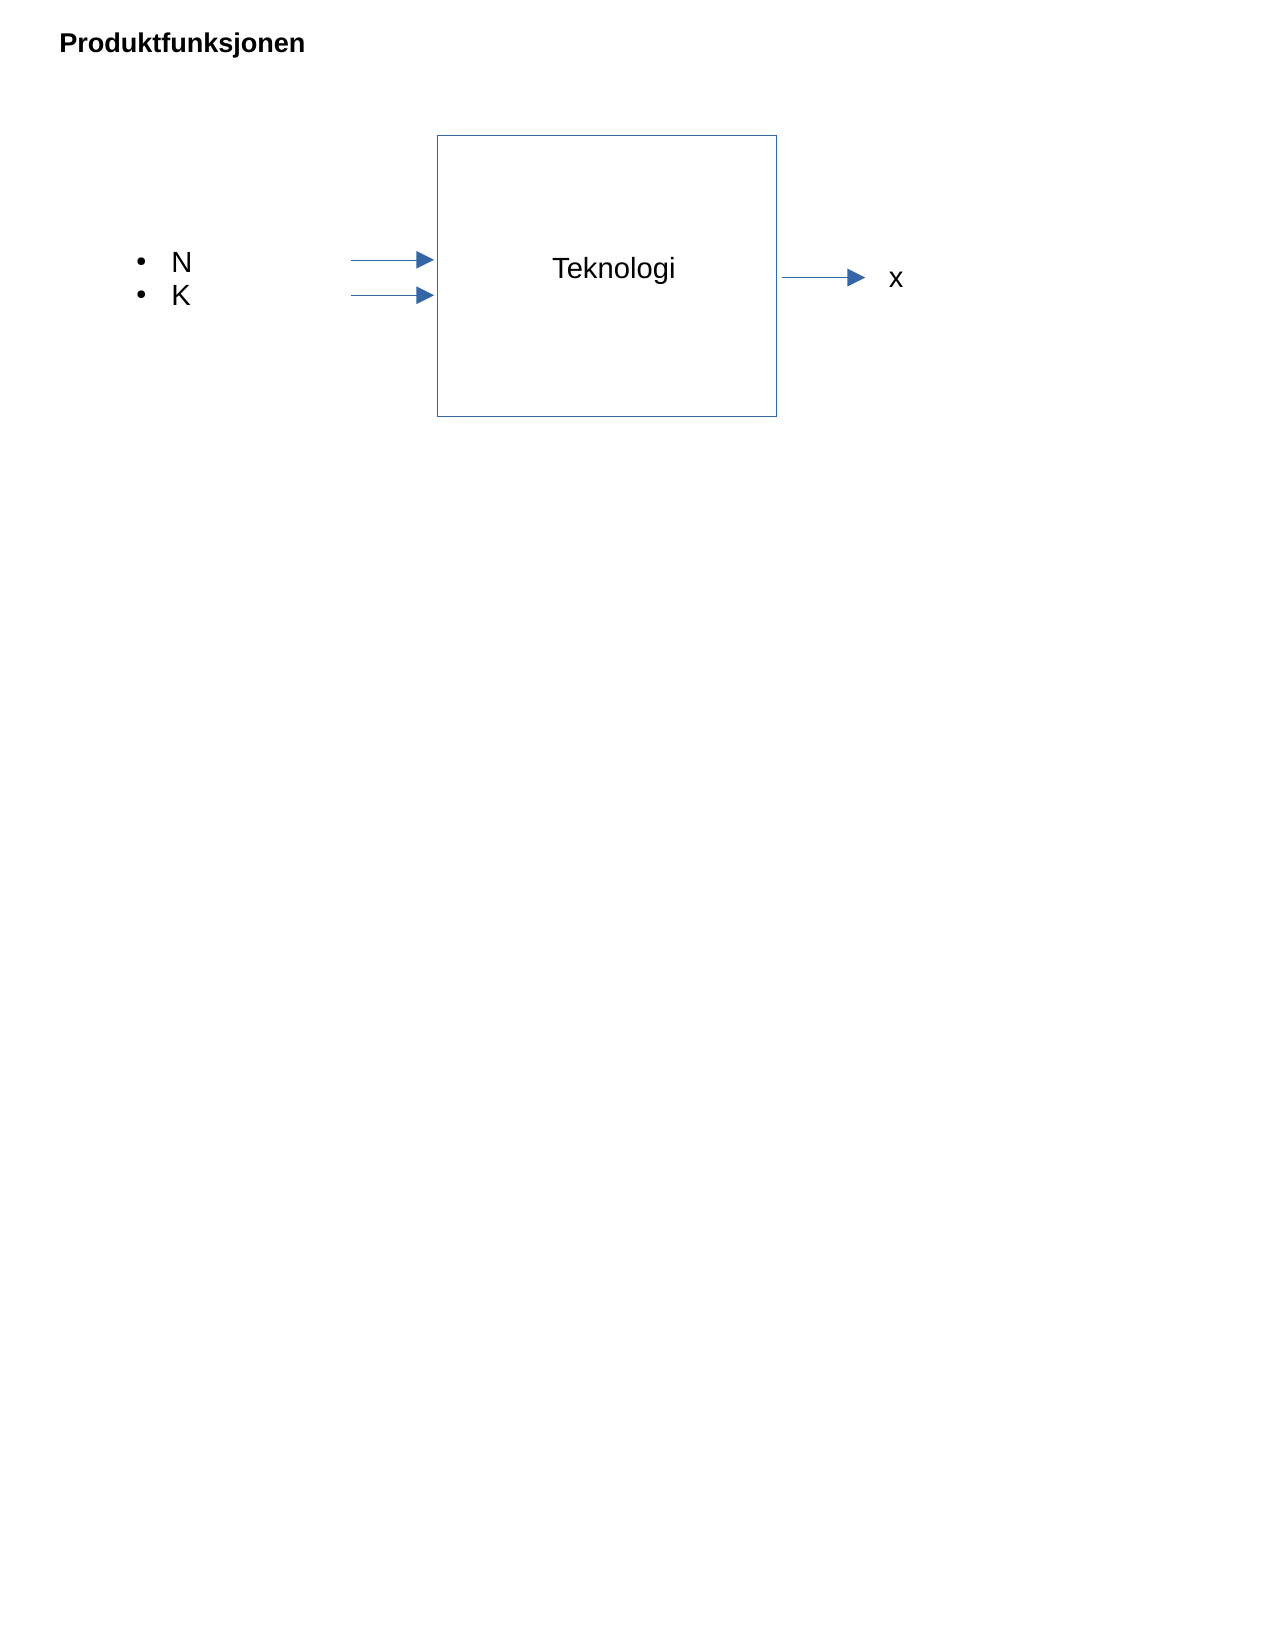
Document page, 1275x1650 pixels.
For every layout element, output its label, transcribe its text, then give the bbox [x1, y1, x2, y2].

text_box Teknologi [537, 245, 691, 293]
text_box Produktfunksjonen [44, 21, 473, 87]
text_box [437, 135, 777, 417]
text_box x [874, 253, 1000, 302]
text_box N K [121, 203, 343, 319]
